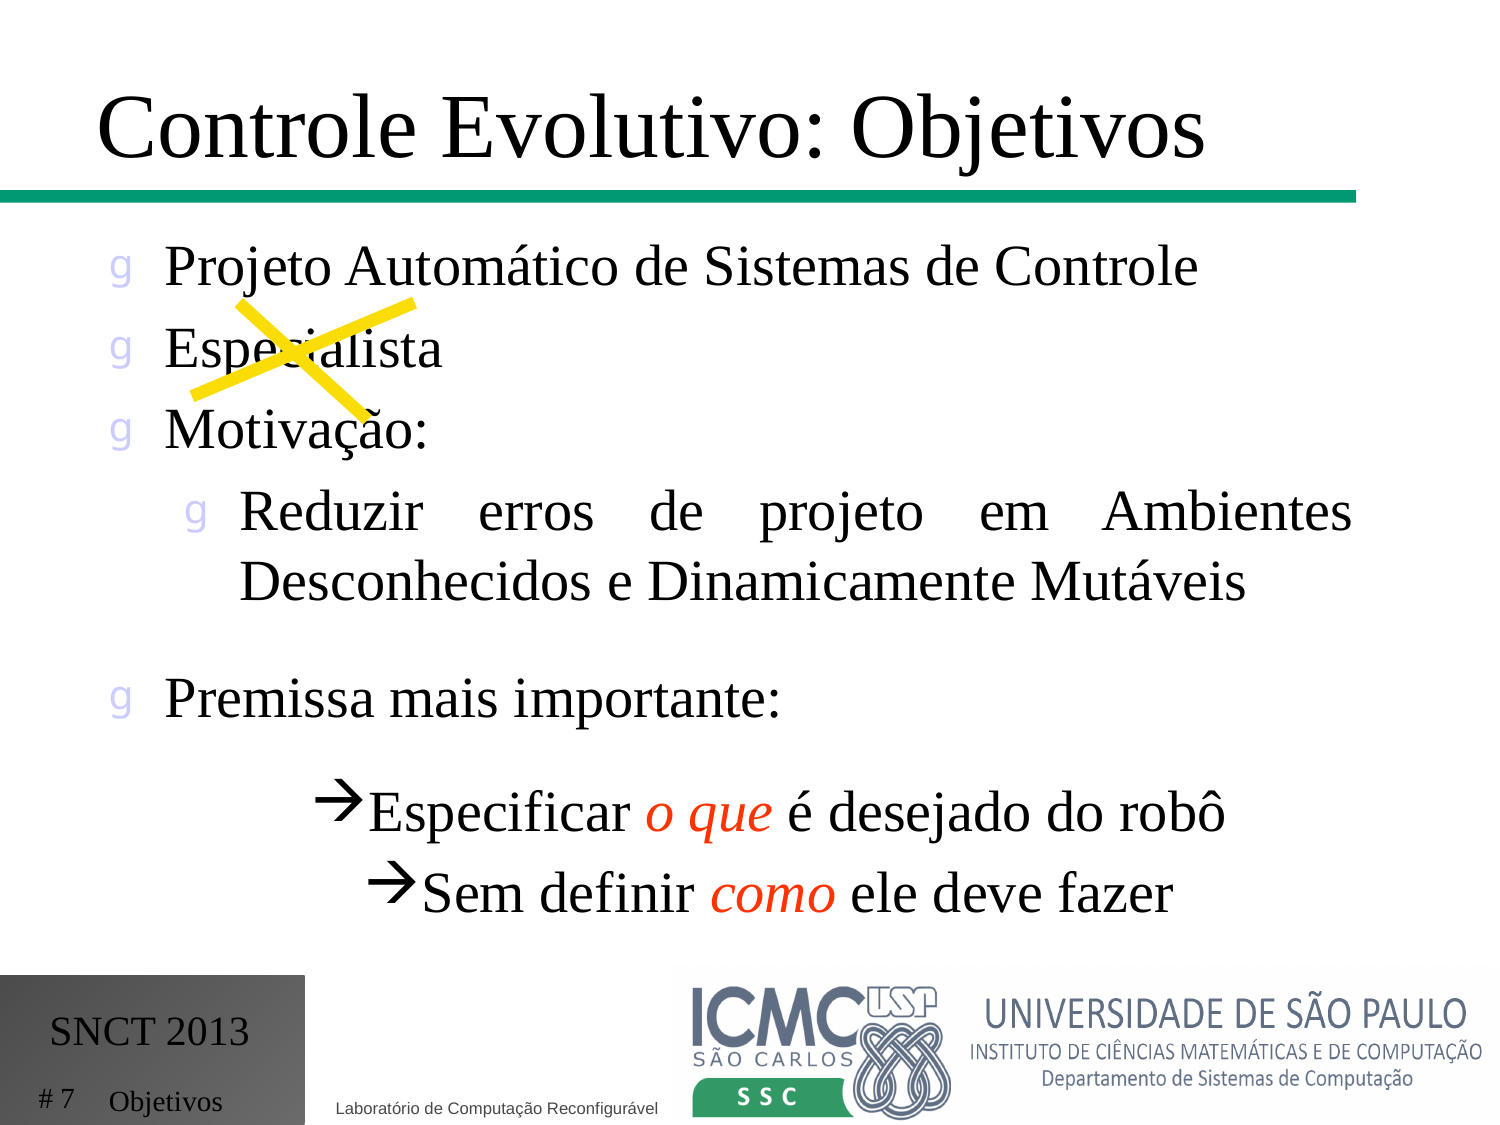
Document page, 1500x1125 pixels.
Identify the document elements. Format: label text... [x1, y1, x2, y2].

text_box Projeto Automático de Sistemas de Controle Especialista Motivação: Reduzir erros de projeto em Ambientes Desconhecidos e Dinamicamente Mutáveis Premissa mais importante: Especificar o que é desejado do robô Sem definir como ele deve fazer [93, 219, 1369, 720]
text_box Controle Evolutivo: Objetivos [81, 0, 1357, 242]
picture [667, 964, 1500, 1121]
text_box Objetivos [94, 1074, 239, 1125]
slide_number # <number> [23, 1071, 164, 1119]
